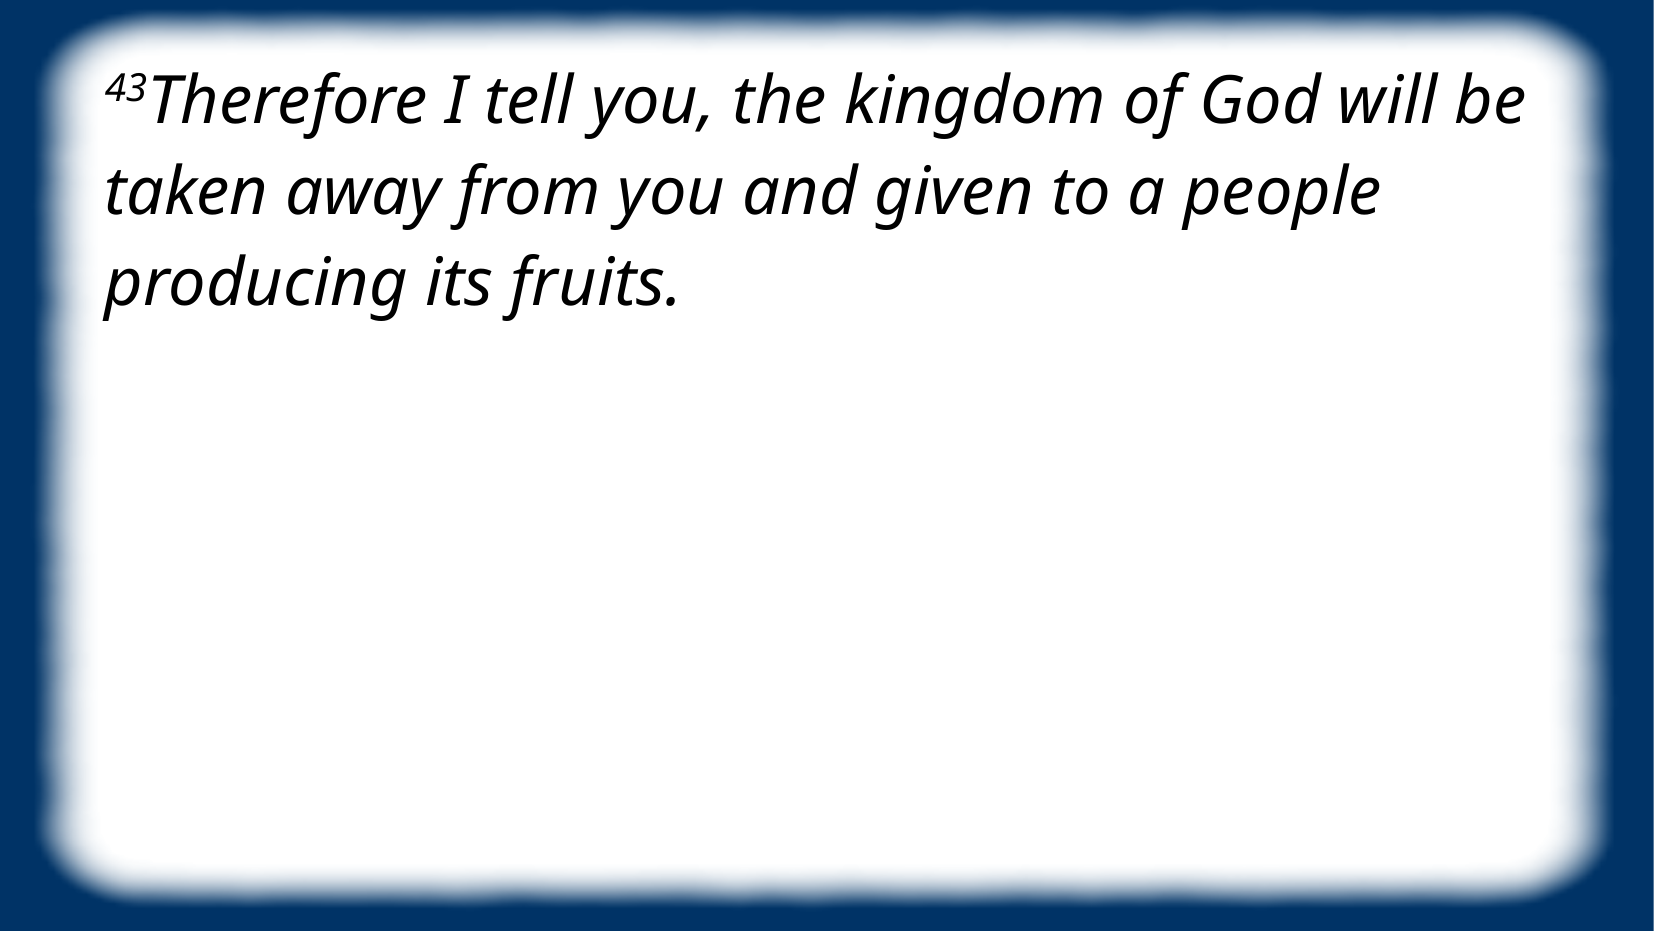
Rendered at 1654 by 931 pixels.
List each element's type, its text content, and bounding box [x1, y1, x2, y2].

picture [0, 0, 1654, 931]
text_box 43Therefore I tell you, the kingdom of God will be taken away from you and given to a people producing its fruits. [90, 45, 1546, 361]
